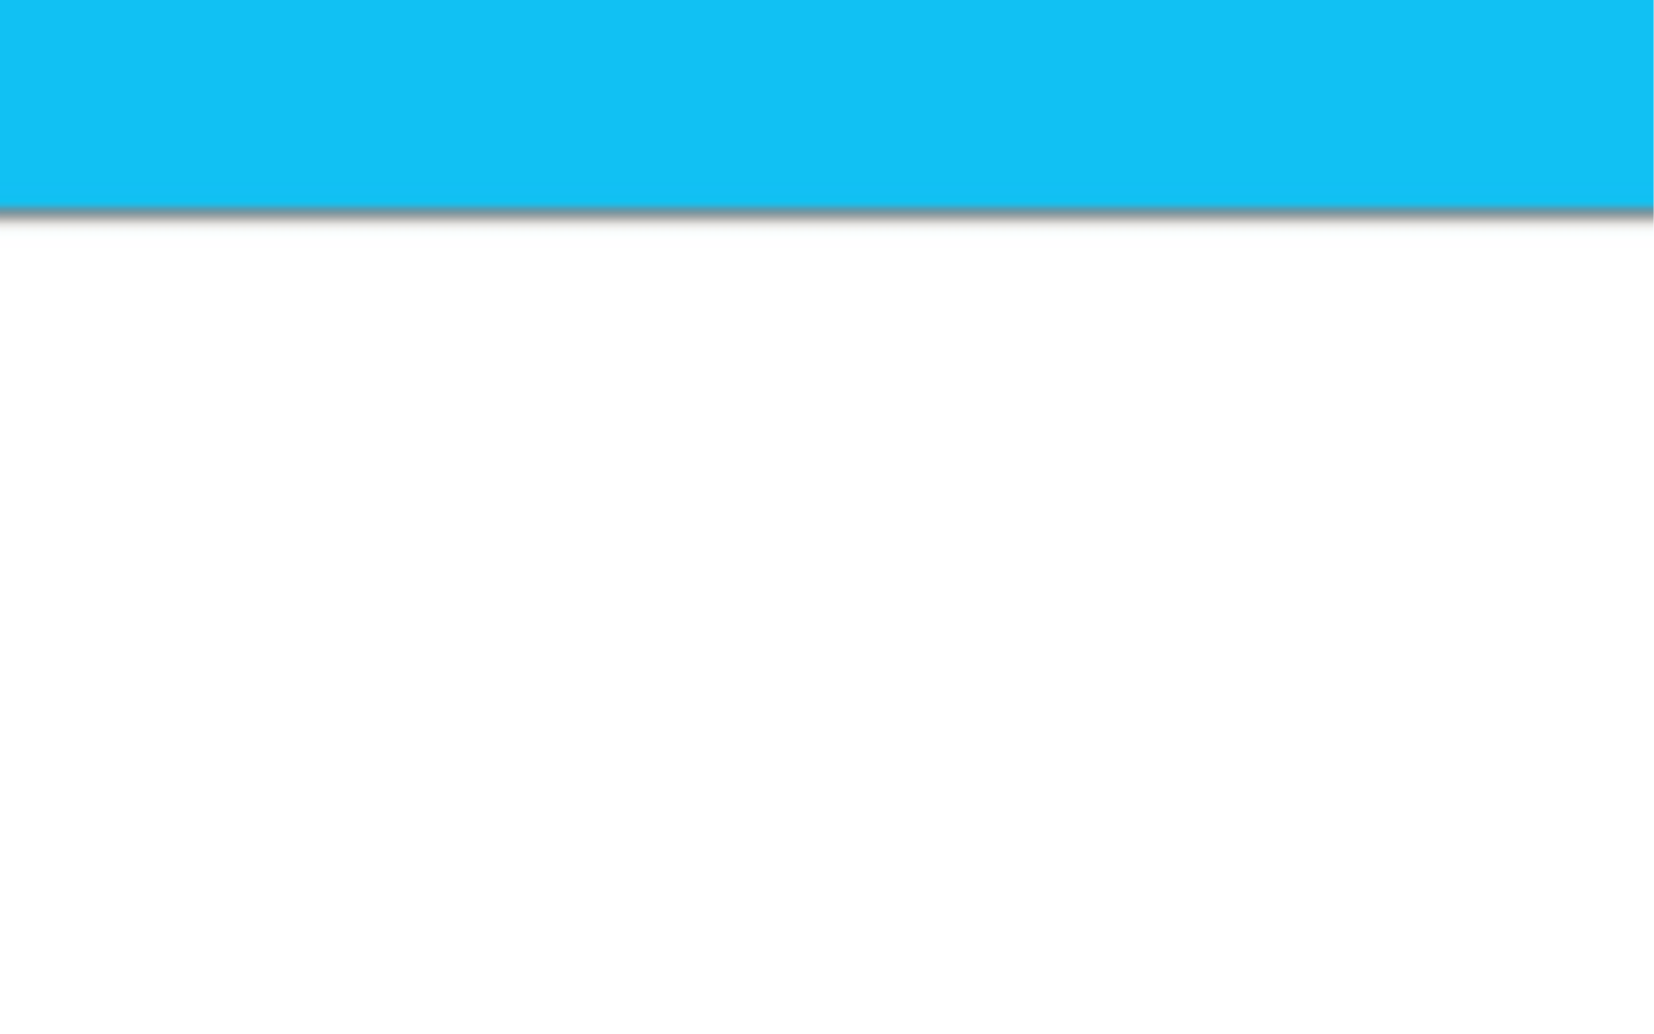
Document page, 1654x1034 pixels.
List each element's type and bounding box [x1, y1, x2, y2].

picture [0, 203, 1654, 1034]
